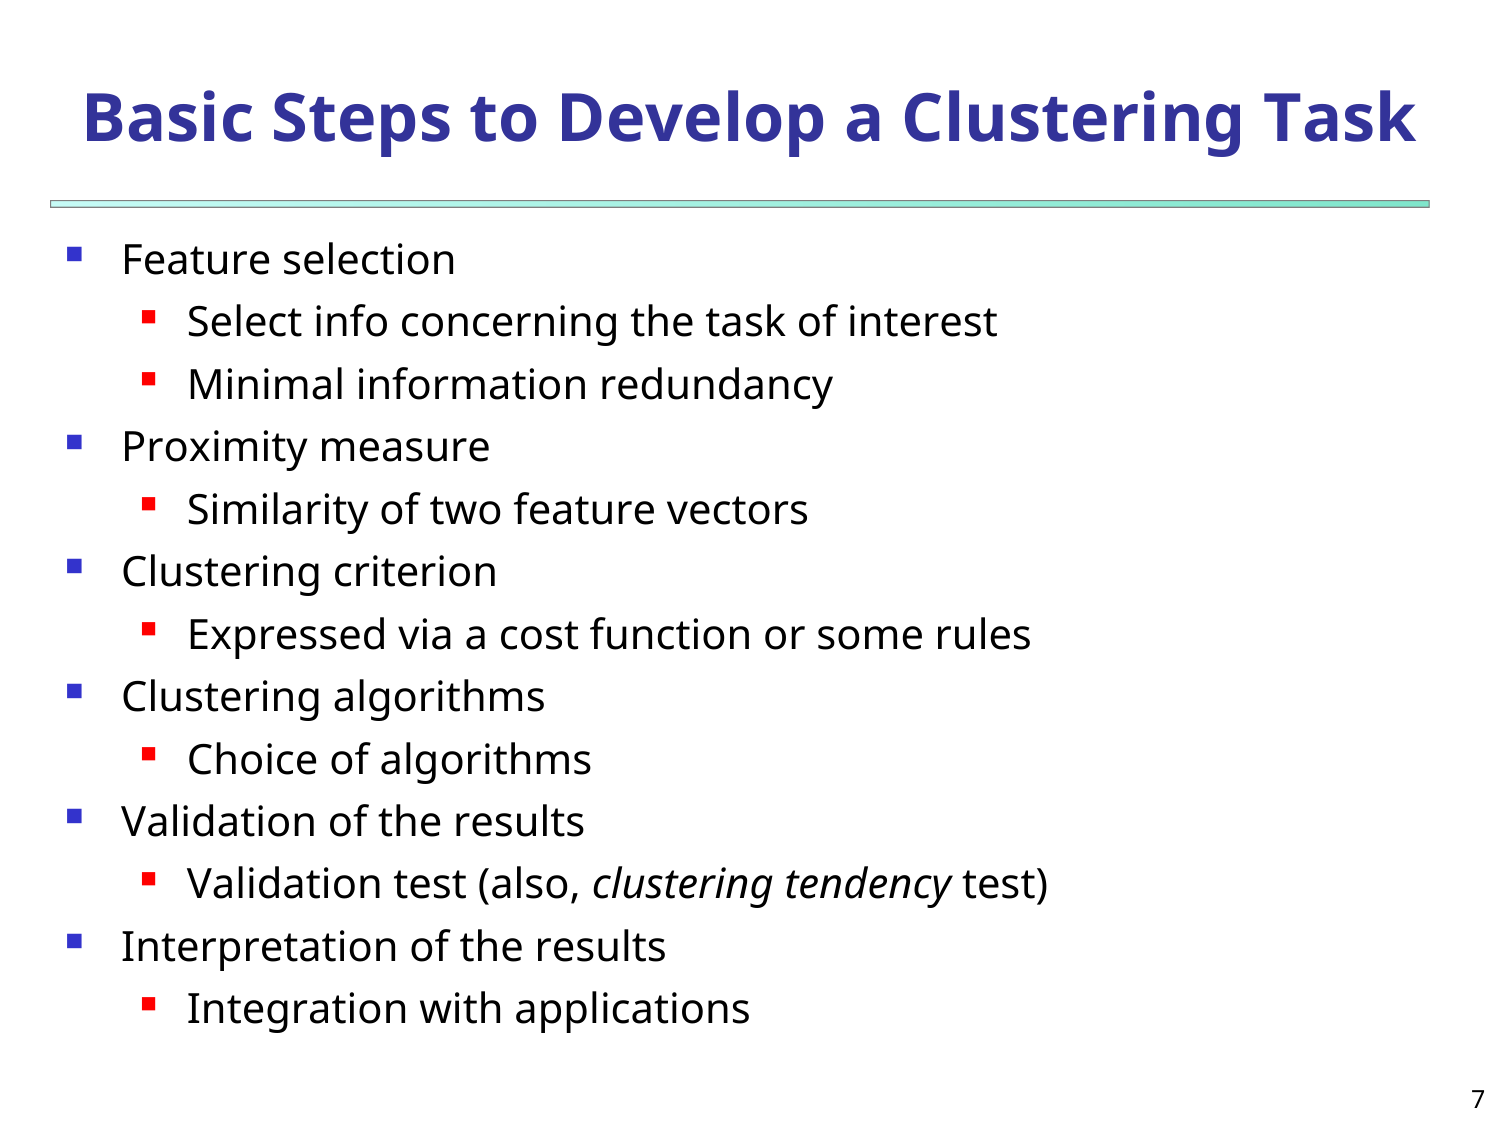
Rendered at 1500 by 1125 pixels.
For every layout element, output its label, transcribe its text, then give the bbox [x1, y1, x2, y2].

list Feature selection Select info concerning the task of interest Minimal information redundancy Proximity measure Similarity of two feature vectors Clustering criterion Expressed via a cost function or some rules Clustering algorithms Choice of algorithms Validation of the results Validation test (also, clustering tendency test) Interpretation of the results Integration with applications [49, 224, 1438, 1063]
title Basic Steps to Develop a Clustering Task [0, 0, 1500, 163]
text_box 18 [1187, 1062, 1500, 1125]
